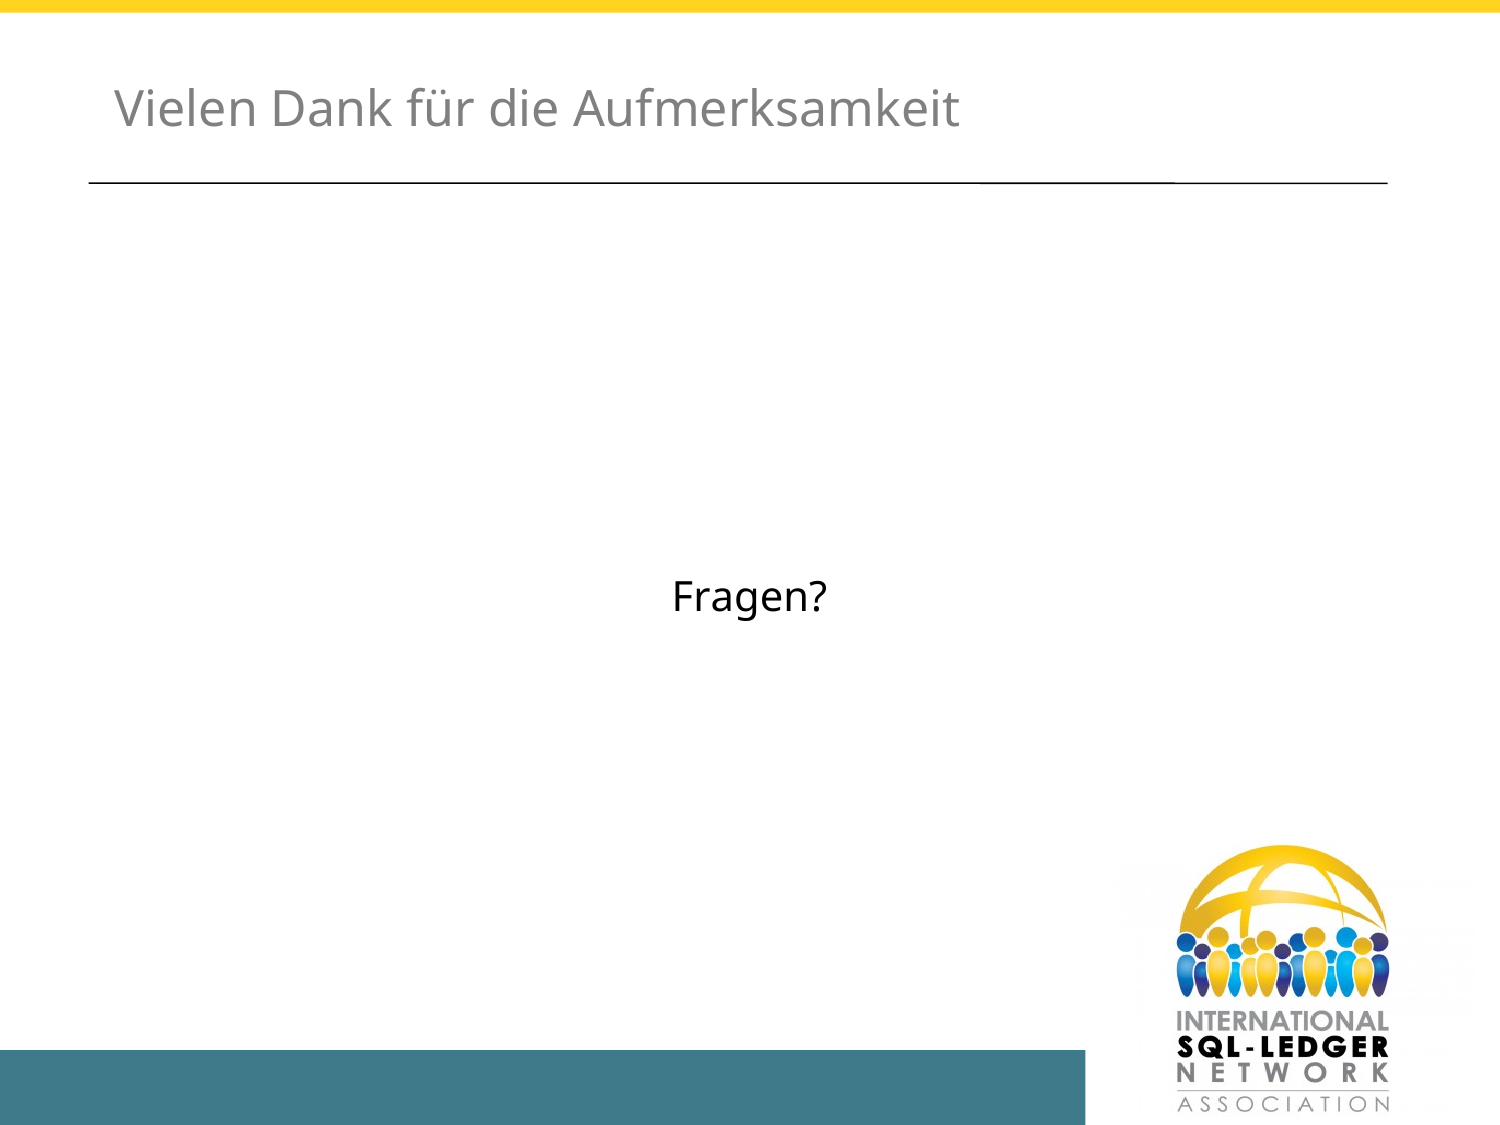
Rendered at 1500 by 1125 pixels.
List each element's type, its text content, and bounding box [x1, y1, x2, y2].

title Vielen Dank für die Aufmerksamkeit [99, 37, 1387, 177]
picture [1092, 839, 1475, 1117]
subtitle Fragen? [112, 220, 1387, 970]
